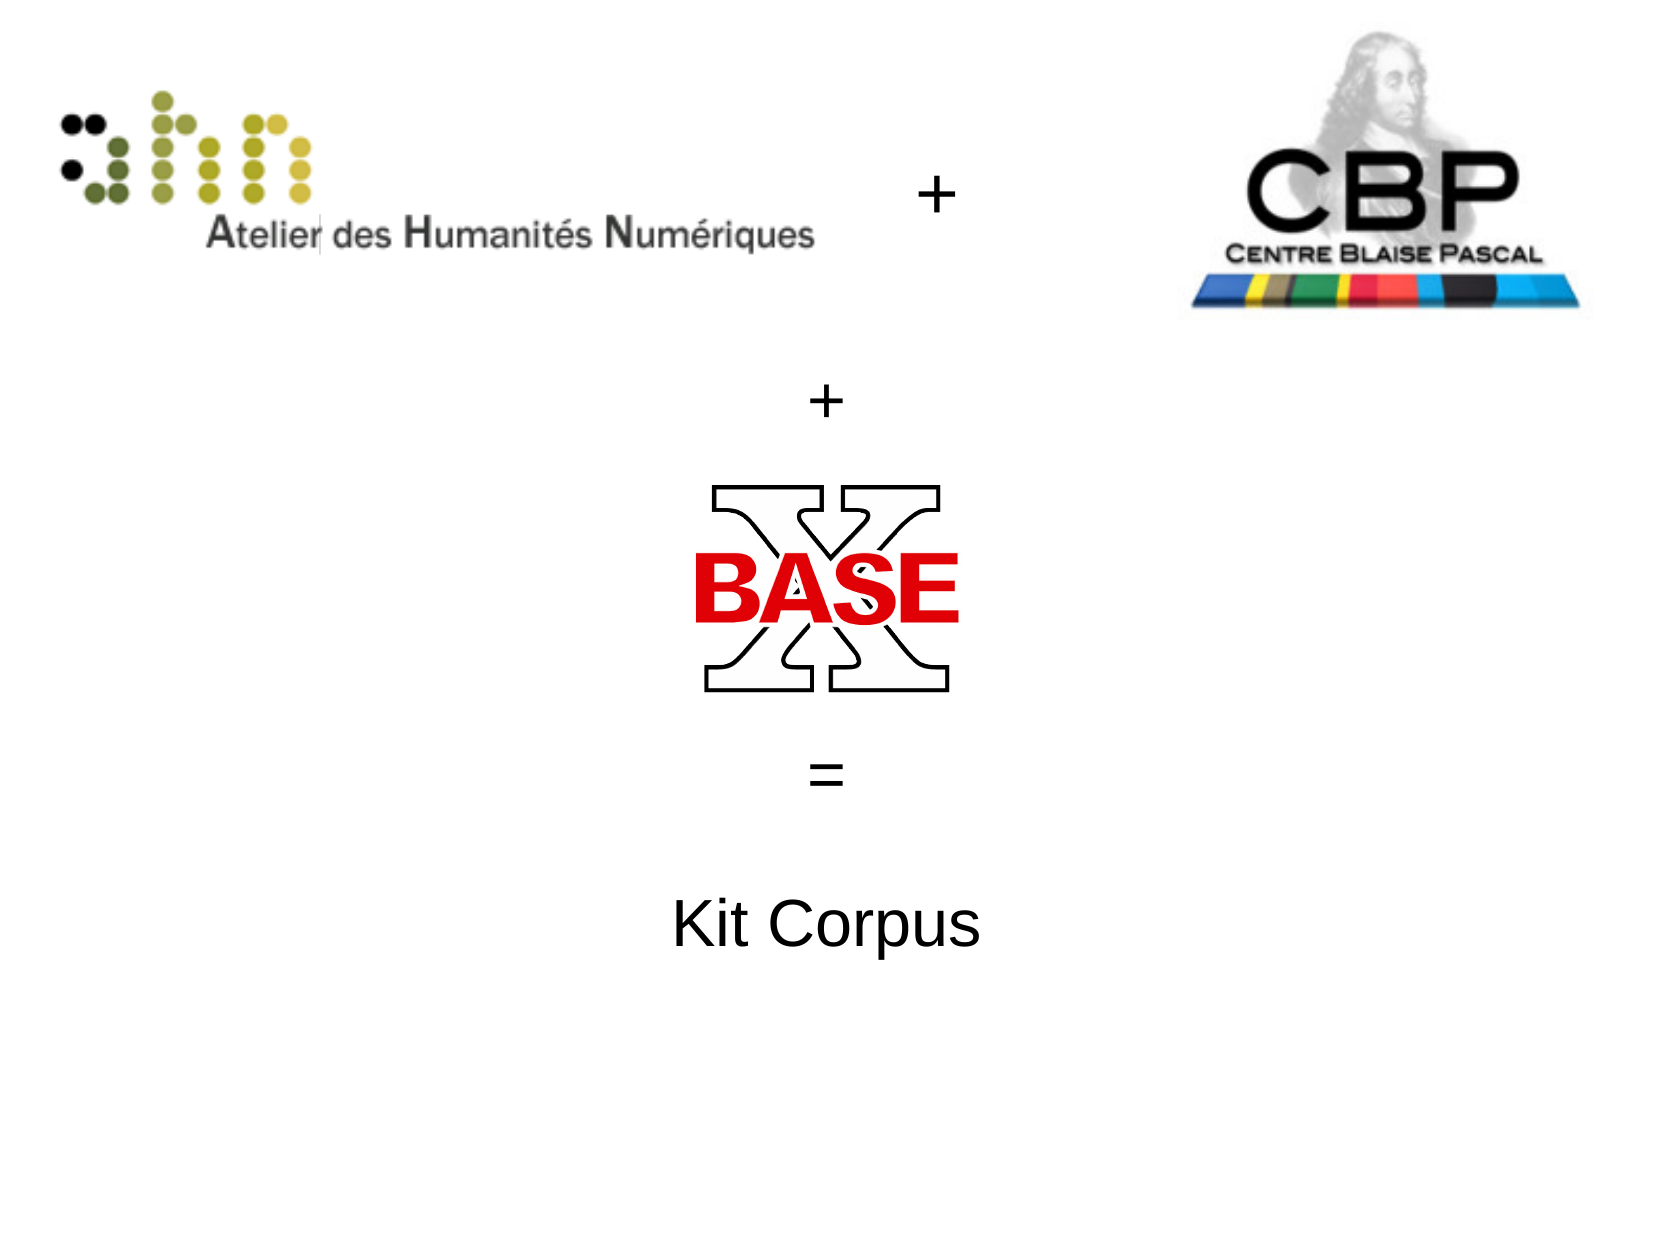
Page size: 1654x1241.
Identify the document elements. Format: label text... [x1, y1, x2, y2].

picture [663, 469, 987, 709]
picture [53, 11, 934, 260]
title + [82, 129, 1571, 257]
subtitle + = Kit Corpus [82, 290, 1571, 1109]
picture [1177, 20, 1595, 325]
